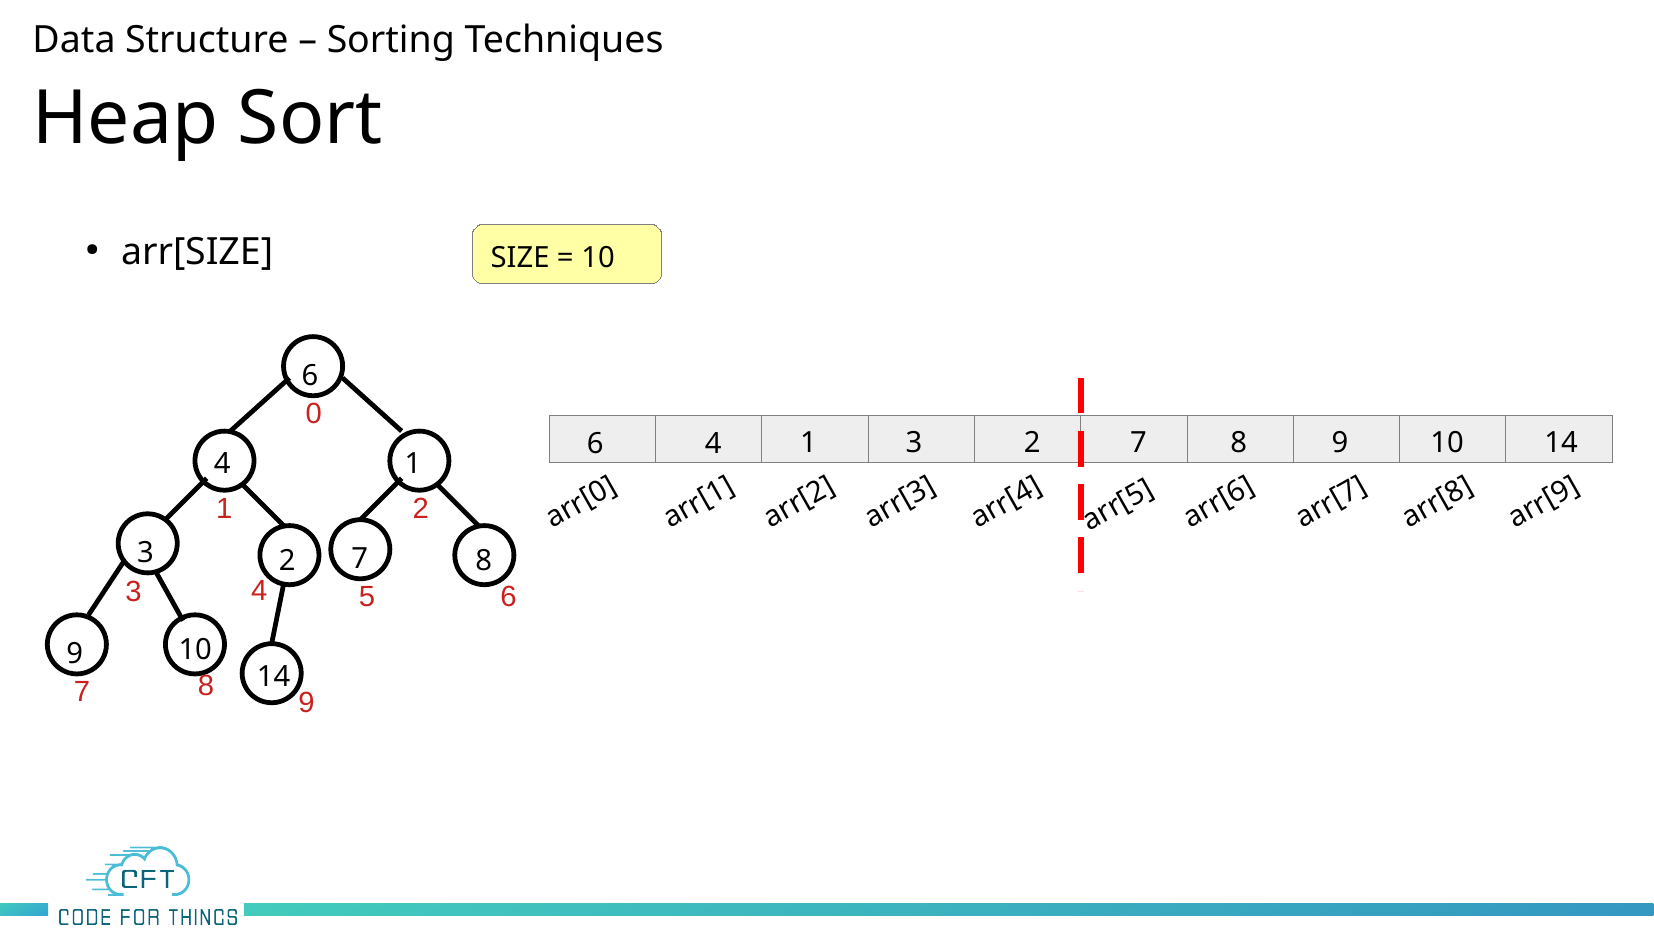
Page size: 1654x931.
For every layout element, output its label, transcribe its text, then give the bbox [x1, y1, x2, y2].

text_box 0 [290, 389, 337, 437]
text_box 8 [1215, 413, 1264, 463]
text_box [1483, 415, 1529, 463]
text_box 3 [122, 523, 171, 573]
text_box [454, 538, 460, 572]
text_box [467, 525, 502, 531]
text_box [283, 581, 304, 585]
text_box arr[6] [1164, 438, 1300, 554]
text_box [118, 528, 122, 558]
text_box 1 [389, 435, 457, 485]
text_box [194, 445, 199, 476]
text_box 14 [1529, 413, 1597, 463]
text_box arr[5] [1058, 442, 1199, 558]
text_box 7 [336, 529, 385, 579]
text_box [1264, 415, 1316, 463]
text_box 4 [199, 435, 266, 485]
text_box [472, 224, 662, 284]
text_box [644, 415, 690, 463]
text_box 14 [242, 647, 309, 697]
text_box 9 [51, 624, 100, 674]
text_box 6 [572, 415, 644, 465]
text_box 6 [286, 346, 349, 396]
picture [59, 846, 237, 925]
text_box arr[0] [520, 459, 661, 554]
text_box 9 [283, 679, 330, 727]
text_box 8 [460, 531, 509, 581]
text_box [126, 513, 170, 523]
text_box 2 [1009, 413, 1058, 463]
text_box [291, 336, 335, 346]
text_box arr[1] [637, 451, 774, 554]
text_box arr[8] [1380, 438, 1515, 554]
text_box 8 [183, 661, 229, 710]
text_box [313, 537, 320, 574]
text_box [1058, 415, 1115, 463]
text_box 2 [264, 531, 313, 581]
text_box 4 [690, 415, 757, 465]
text_box 6 [485, 572, 532, 621]
text_box [404, 431, 435, 435]
text_box arr[9] [1482, 442, 1625, 554]
text_box 5 [343, 572, 390, 621]
title Data Structure – Sorting Techniques Heap Sort [32, 12, 1184, 166]
text_box [330, 532, 336, 566]
text_box arr[4] [949, 439, 1084, 554]
text_box [757, 415, 785, 463]
text_box [385, 533, 390, 566]
text_box 1 [201, 484, 248, 532]
text_box [338, 519, 382, 529]
text_box [55, 614, 99, 624]
text_box [259, 540, 264, 566]
text_box [1597, 415, 1613, 463]
text_box SIZE = 10 [475, 228, 656, 278]
text_box 4 [236, 566, 283, 615]
text_box [1384, 415, 1415, 463]
text_box 3 [110, 567, 116, 576]
text_box 2 [397, 484, 444, 532]
text_box arr[3] [839, 450, 981, 554]
text_box [171, 525, 178, 562]
text_box 7 [1115, 413, 1164, 463]
text_box [509, 538, 514, 572]
text_box 1 [785, 413, 853, 463]
text_box [1164, 415, 1215, 463]
text_box 10 [1415, 413, 1483, 463]
text_box arr[SIZE] [70, 217, 315, 284]
text_box [184, 614, 212, 620]
text_box [100, 626, 107, 663]
text_box [47, 630, 51, 659]
text_box [258, 643, 286, 647]
text_box 3 [110, 567, 157, 616]
text_box [209, 431, 240, 435]
text_box 3 [890, 413, 958, 463]
text_box 10 [163, 620, 231, 670]
text_box arr[7] [1272, 441, 1412, 554]
text_box 7 [59, 667, 105, 716]
text_box [254, 697, 283, 703]
text_box arr[2] [738, 443, 875, 554]
text_box [470, 581, 485, 585]
text_box 9 [1316, 413, 1384, 463]
text_box [958, 415, 1009, 463]
text_box [853, 415, 890, 463]
text_box [272, 525, 307, 531]
text_box [549, 415, 572, 463]
